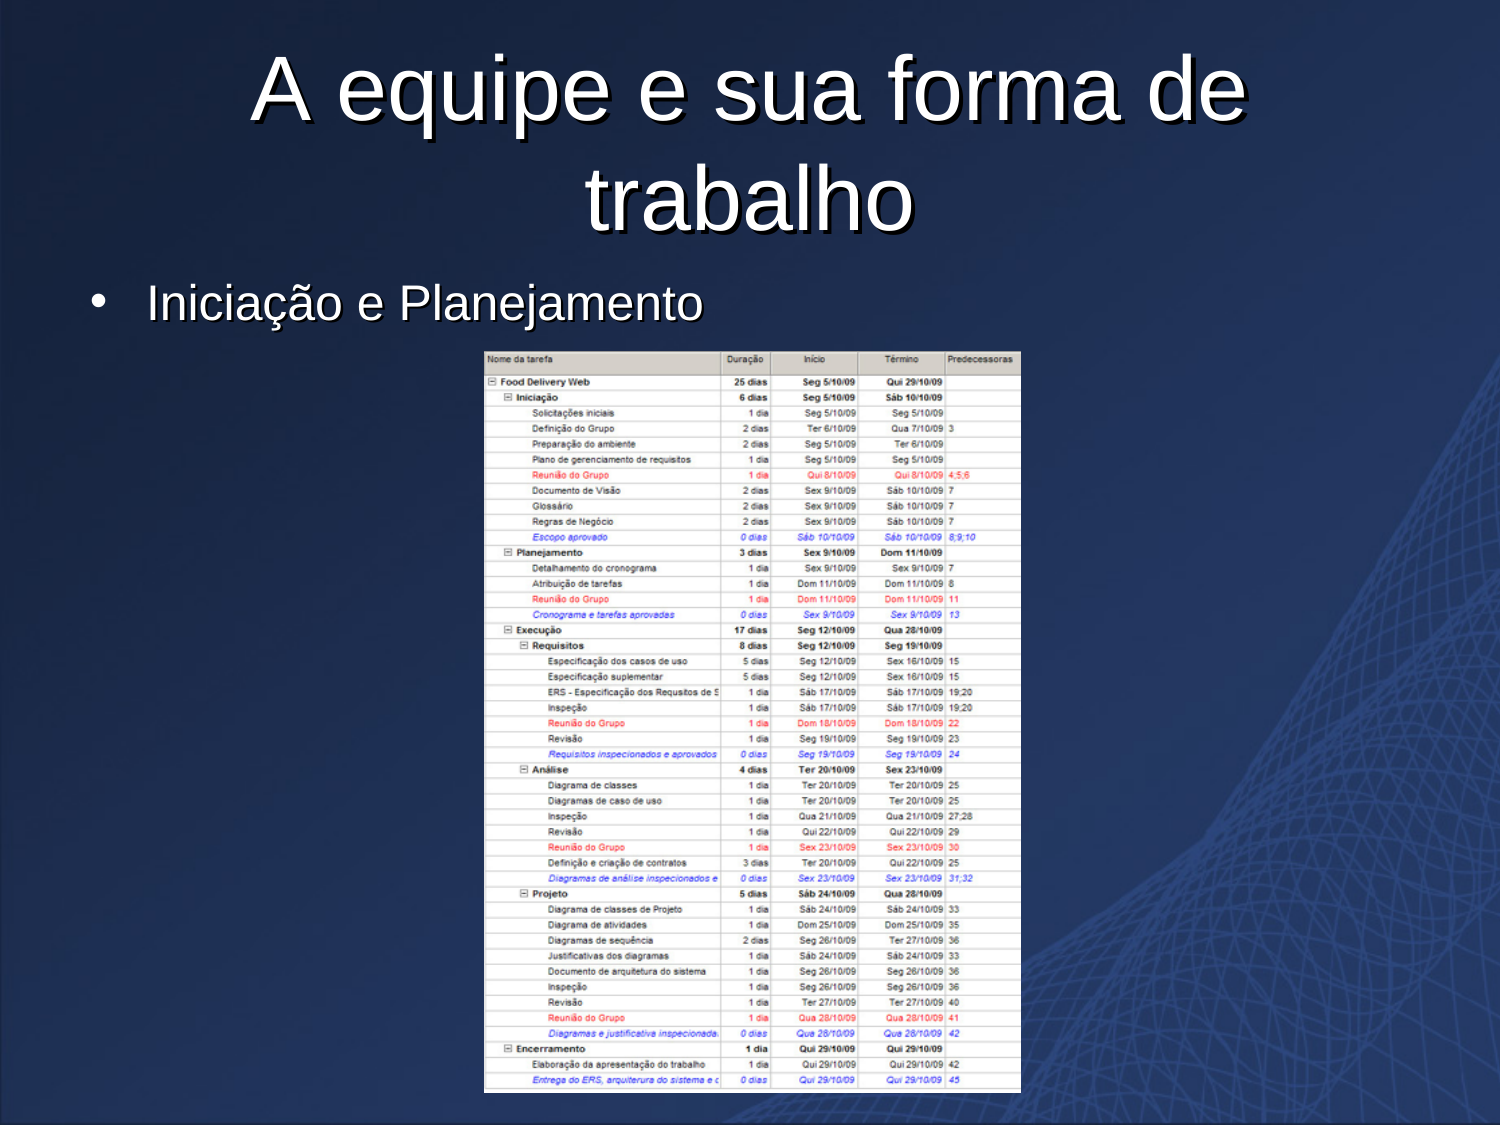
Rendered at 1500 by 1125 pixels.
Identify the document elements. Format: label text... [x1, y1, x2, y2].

picture [0, 0, 1500, 1125]
list Iniciação e Planejamento [75, 262, 1426, 1006]
title A equipe e sua forma de trabalho [75, 20, 1426, 257]
